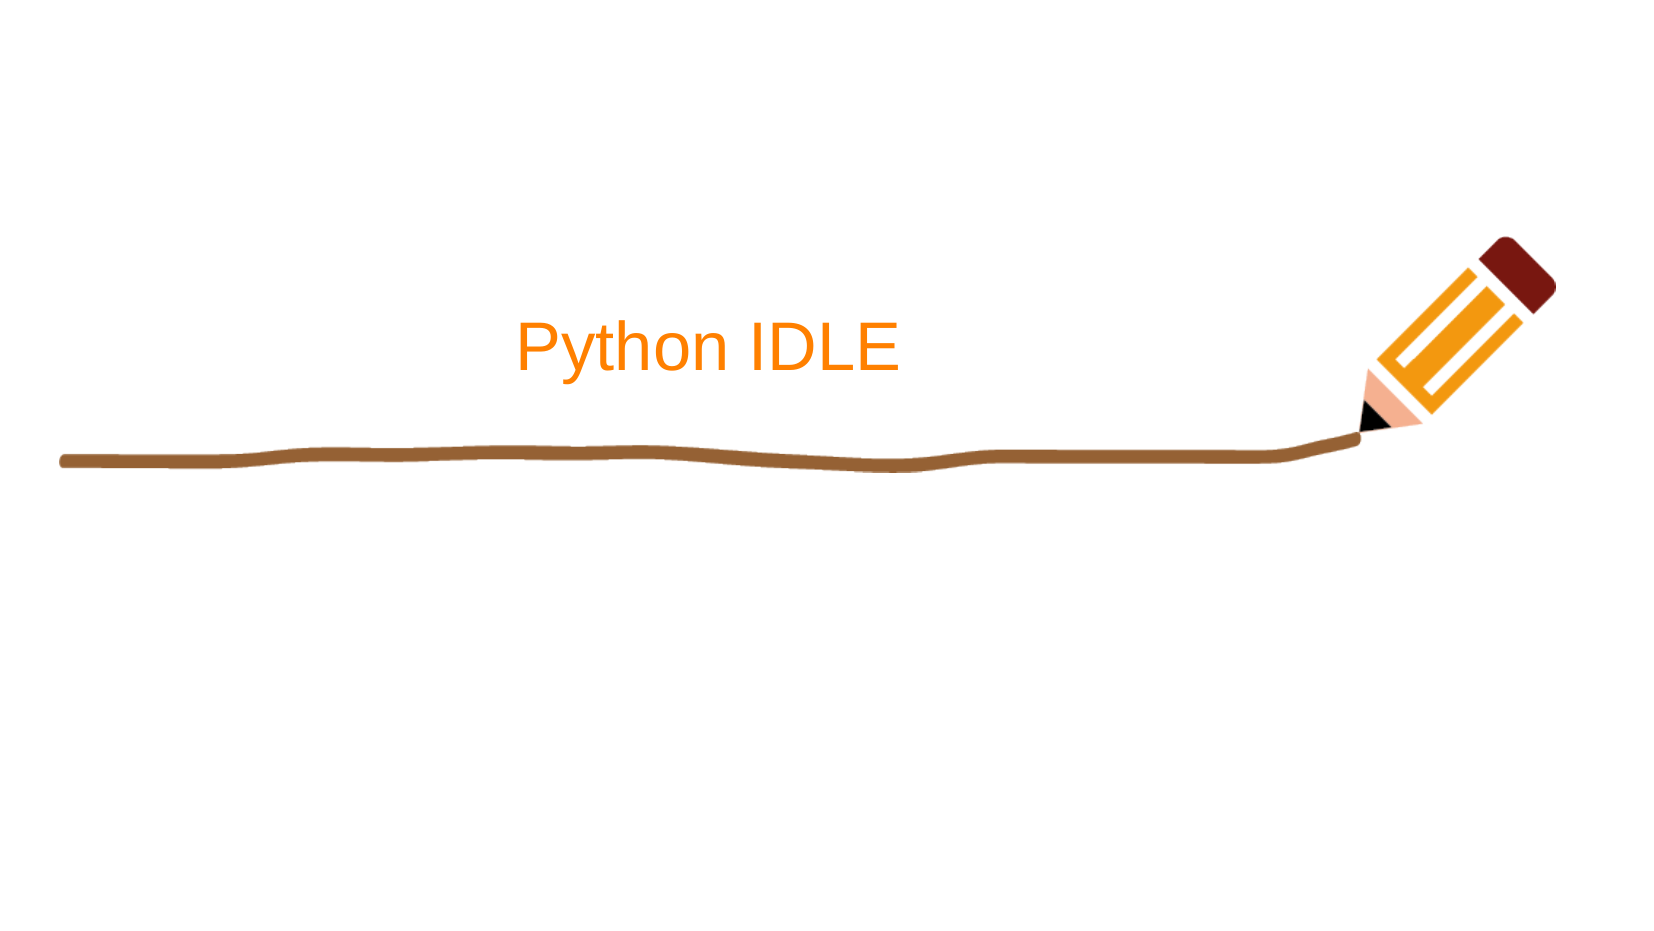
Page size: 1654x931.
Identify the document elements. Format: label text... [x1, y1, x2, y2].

picture [59, 236, 1556, 473]
title Python IDLE [88, 265, 1329, 429]
